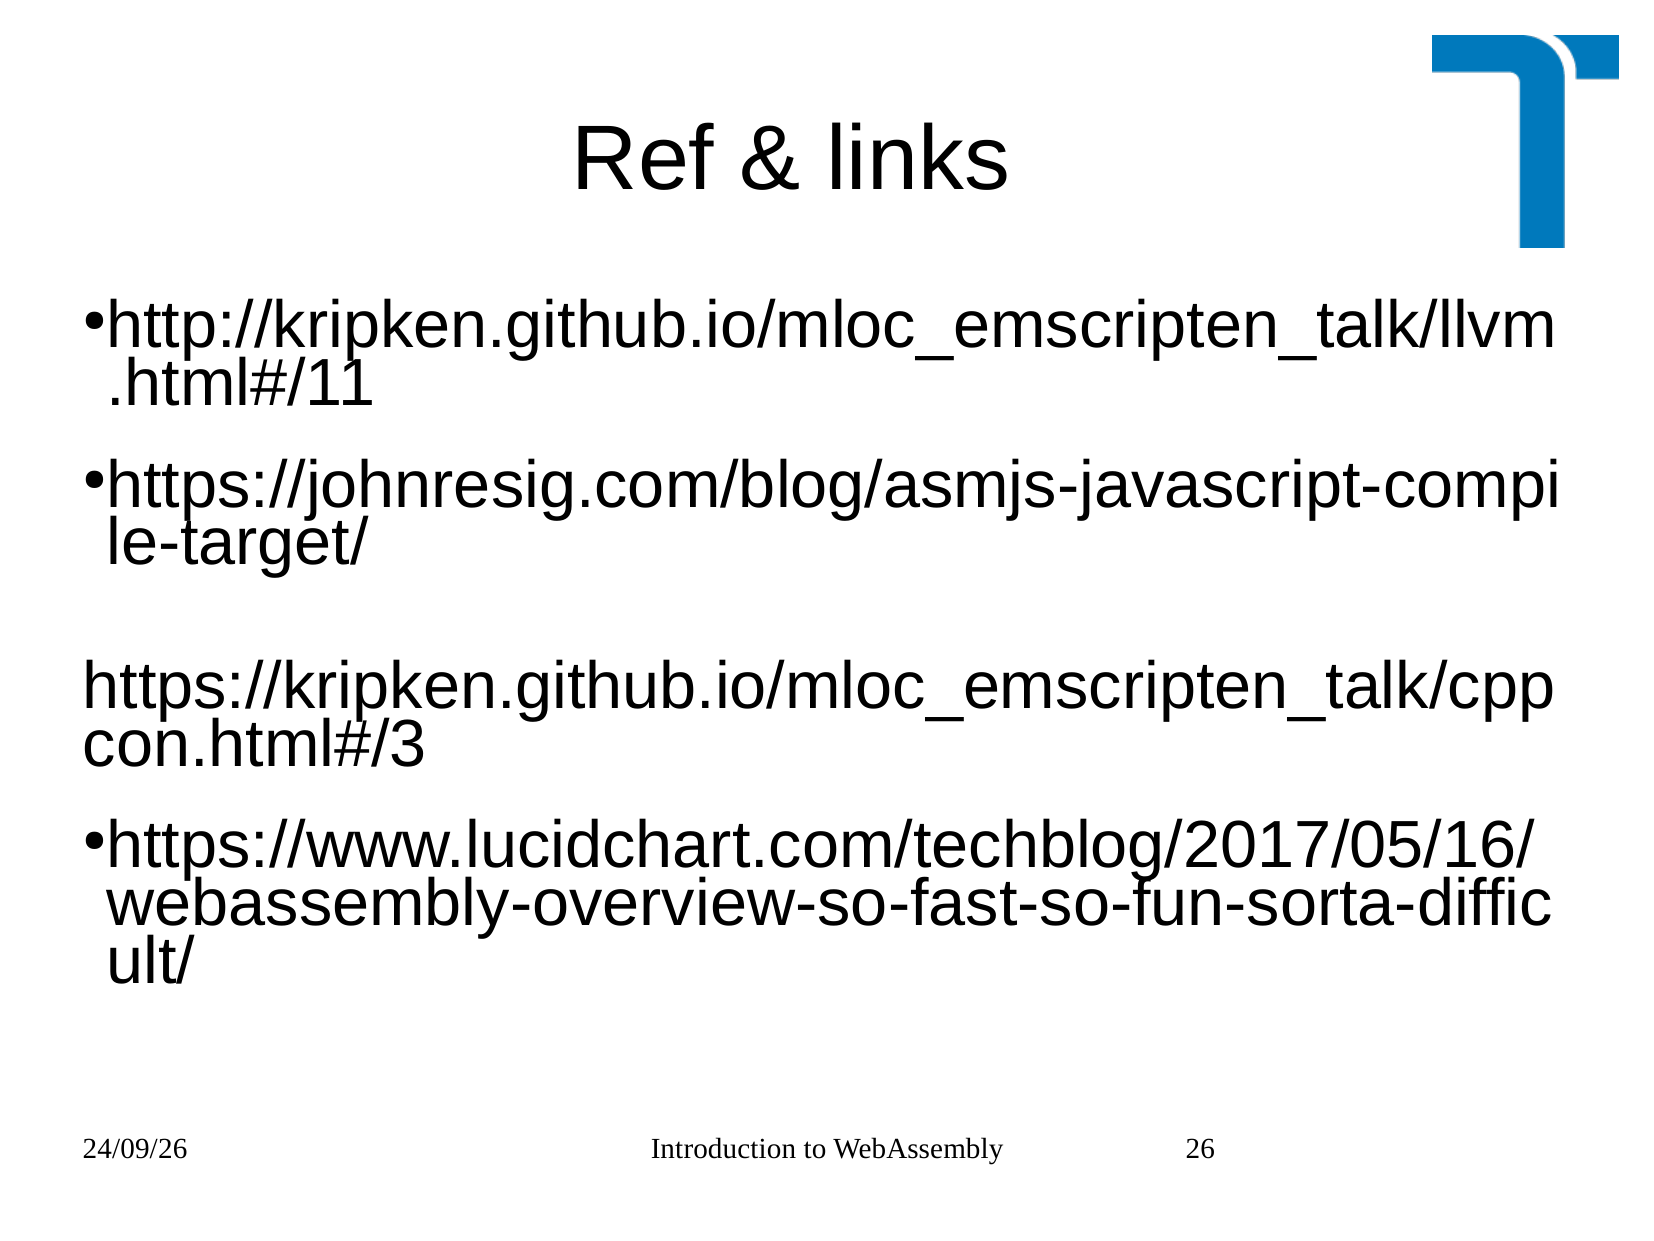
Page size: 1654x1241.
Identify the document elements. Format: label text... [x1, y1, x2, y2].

list http://kripken.github.io/mloc_emscripten_talk/llvm.html#/11 https://johnresig.com/blog/asmjs-javascript-compile-target/ https://kripken.github.io/mloc_emscripten_talk/cppcon.html#/3 https://www.lucidchart.com/techblog/2017/05/16/webassembly-overview-so-fast-so-fun-sorta-difficult/ [82, 290, 1571, 1010]
text_box [1185, 1129, 1571, 1216]
text_box Introduction to WebAssembly [565, 1129, 1090, 1216]
text_box 07/09/2017 [82, 1129, 468, 1216]
title Ref & links [82, 49, 1501, 257]
